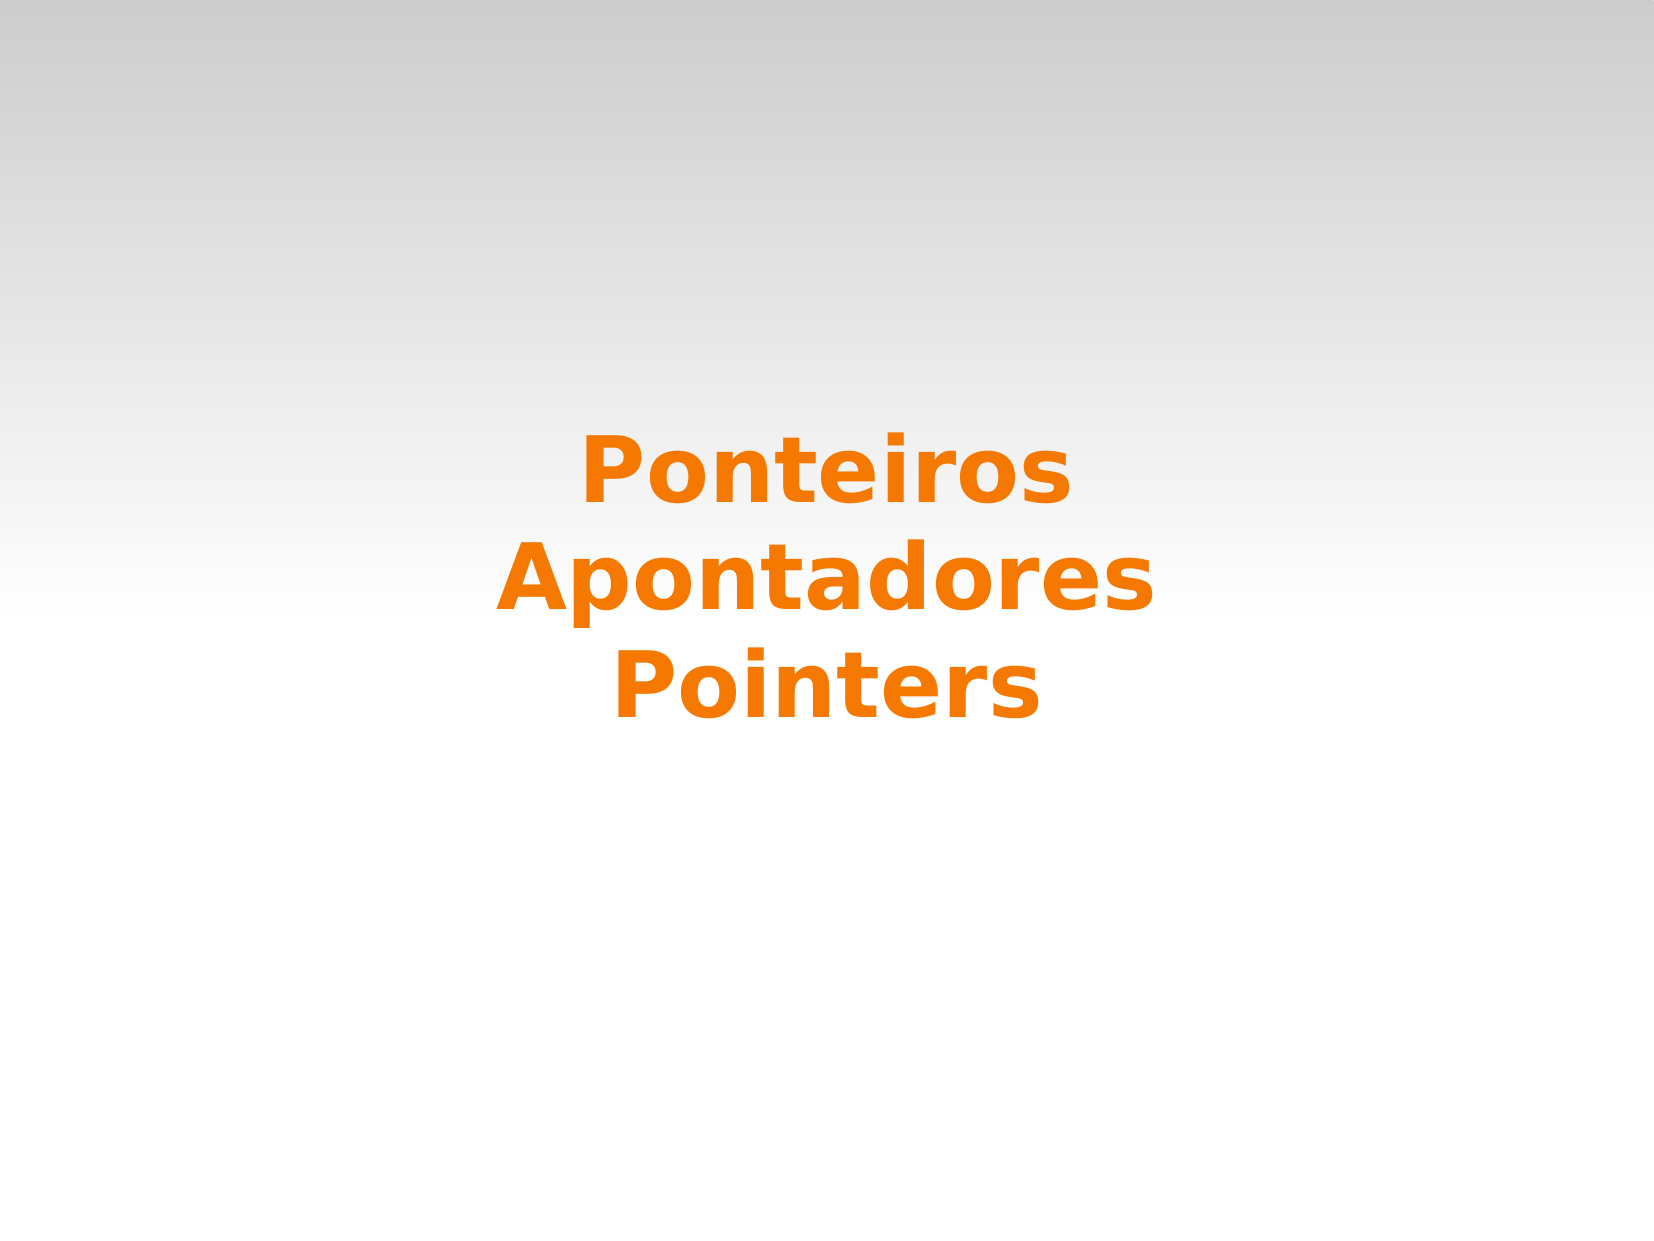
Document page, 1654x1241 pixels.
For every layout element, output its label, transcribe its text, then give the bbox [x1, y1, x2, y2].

title Ponteiros Apontadores Pointers [82, 417, 1571, 739]
